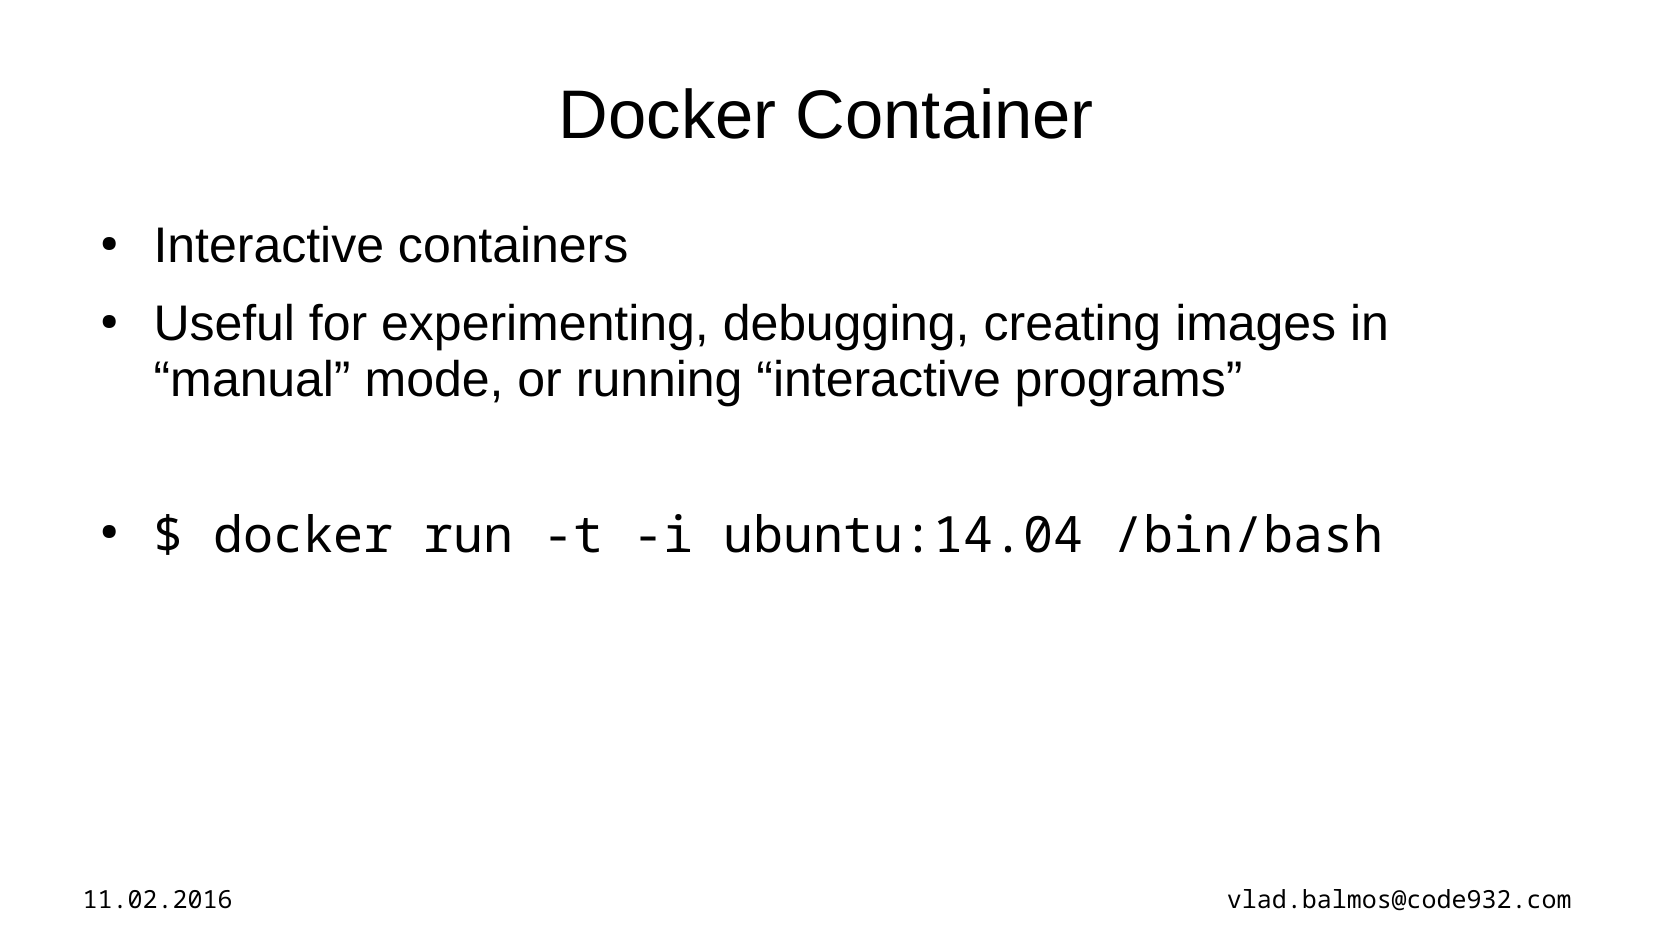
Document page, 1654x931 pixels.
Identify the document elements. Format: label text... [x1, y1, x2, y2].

title Docker Container [82, 37, 1571, 193]
list $ docker run -t -i ubuntu:14.04 /bin/bash [82, 499, 1571, 757]
list Interactive containers Useful for experimenting, debugging, creating images in “manual” mode, or running “interactive programs” [82, 217, 1571, 475]
